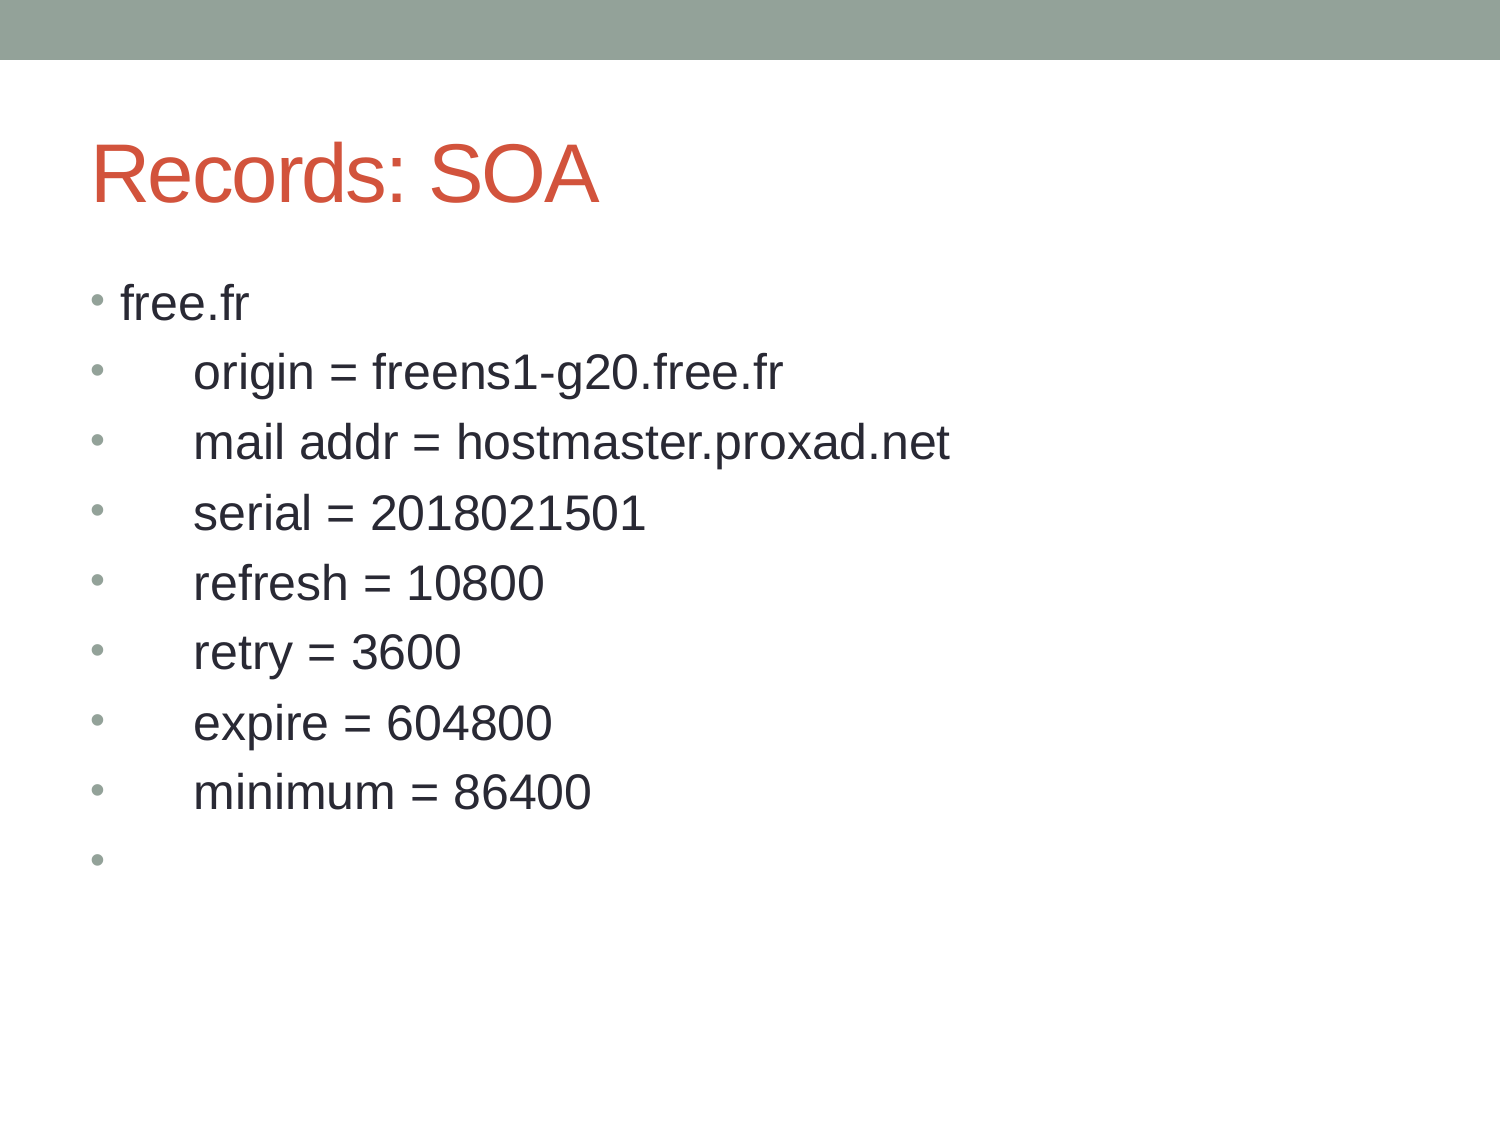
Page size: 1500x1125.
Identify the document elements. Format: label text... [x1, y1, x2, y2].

list free.fr origin = freens1-g20.free.fr mail addr = hostmaster.proxad.net serial = 2018021501 refresh = 10800 retry = 3600 expire = 604800 minimum = 86400 [75, 262, 1425, 1063]
title Records: SOA [75, 87, 1425, 250]
